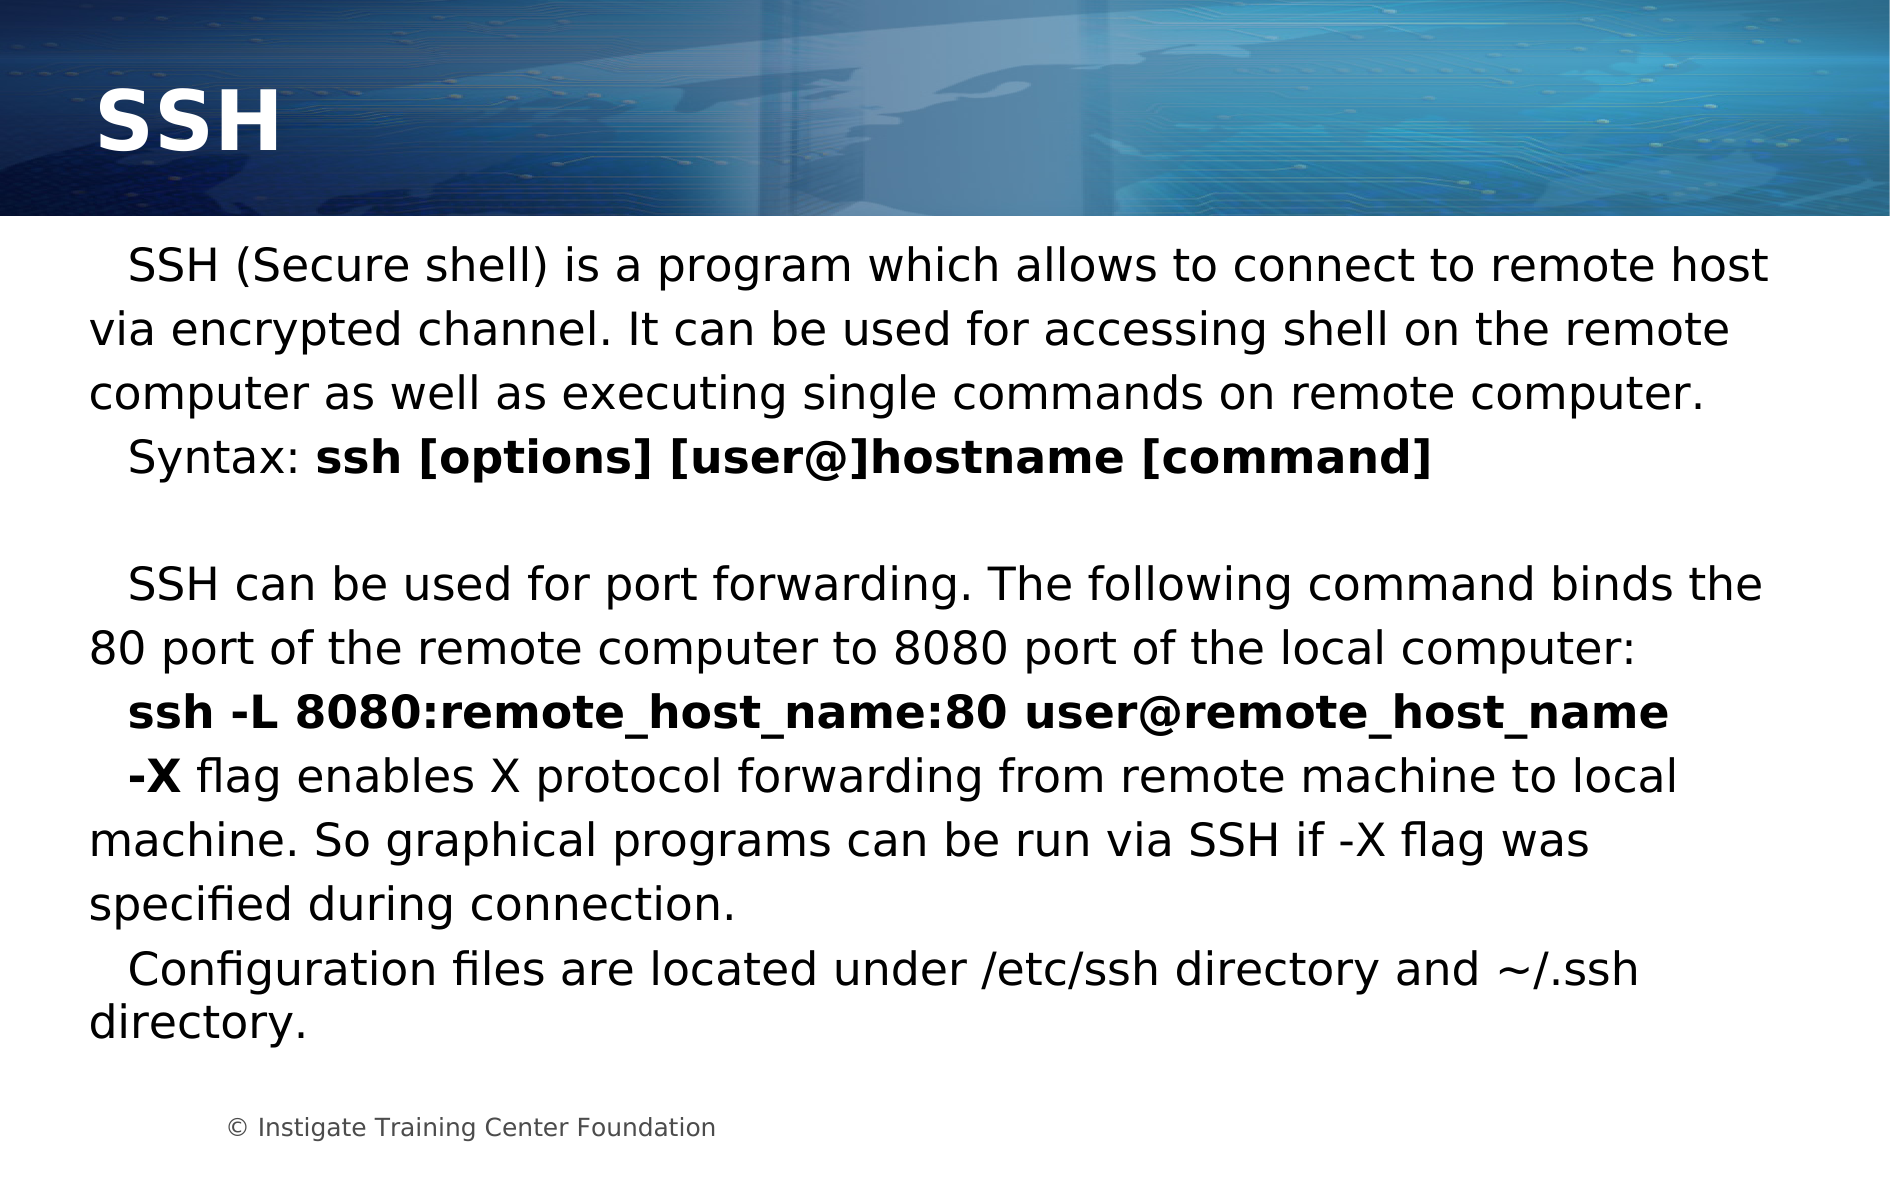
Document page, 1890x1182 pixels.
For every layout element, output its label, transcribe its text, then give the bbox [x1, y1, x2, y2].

list SSH (Secure shell) is a program which allows to connect to remote host via encrypted channel. It can be used for accessing shell on the remote computer as well as executing single commands on remote computer. Syntax: ssh [options] [user@]hostname [command] SSH can be used for port forwarding. The following command binds the 80 port of the remote computer to 8080 port of the local computer: ssh -L 8080:remote_host_name:80 user@remote_host_name -X flag enables X protocol forwarding from remote machine to local machine. So graphical programs can be run via SSH if -X flag was specified during connection. Configuration files are located under /etc/ssh directory and ~/.ssh directory. [88, 228, 1788, 1050]
title SSH [94, 47, 1793, 217]
picture [0, 0, 1890, 216]
